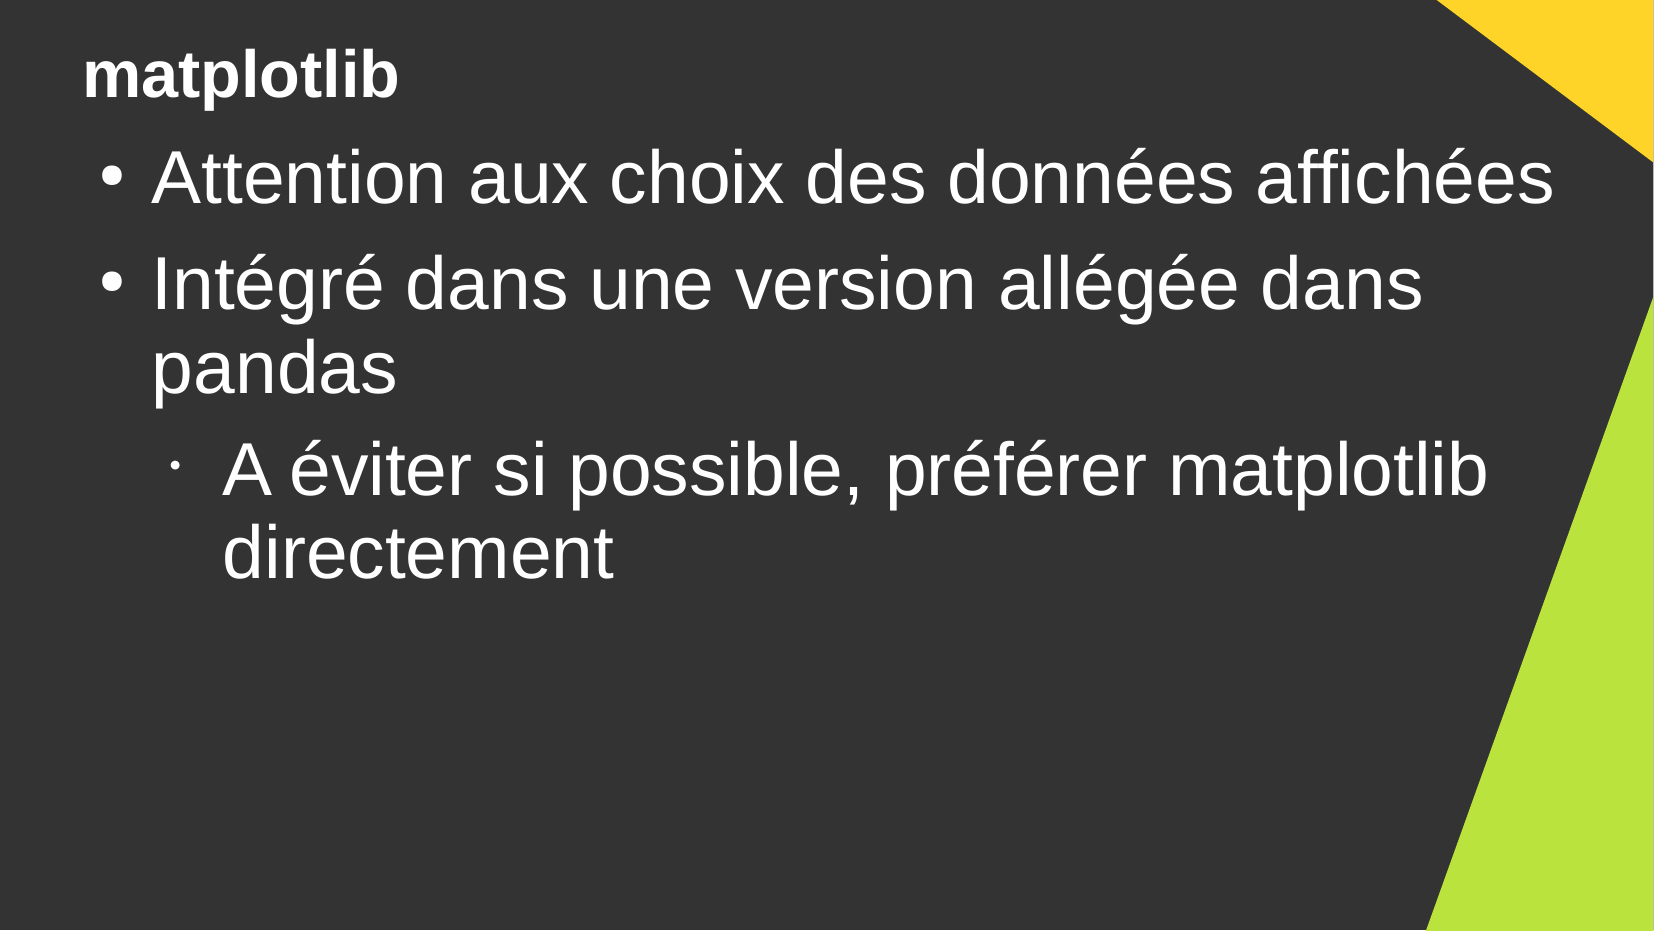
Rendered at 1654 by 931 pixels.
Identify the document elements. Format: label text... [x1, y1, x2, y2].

text_box [1425, 294, 1654, 931]
list Attention aux choix des données affichées Intégré dans une version allégée dans pandas A éviter si possible, préférer matplotlib directement [80, 135, 1560, 697]
text_box [1436, 0, 1654, 163]
title matplotlib [82, 37, 1571, 115]
